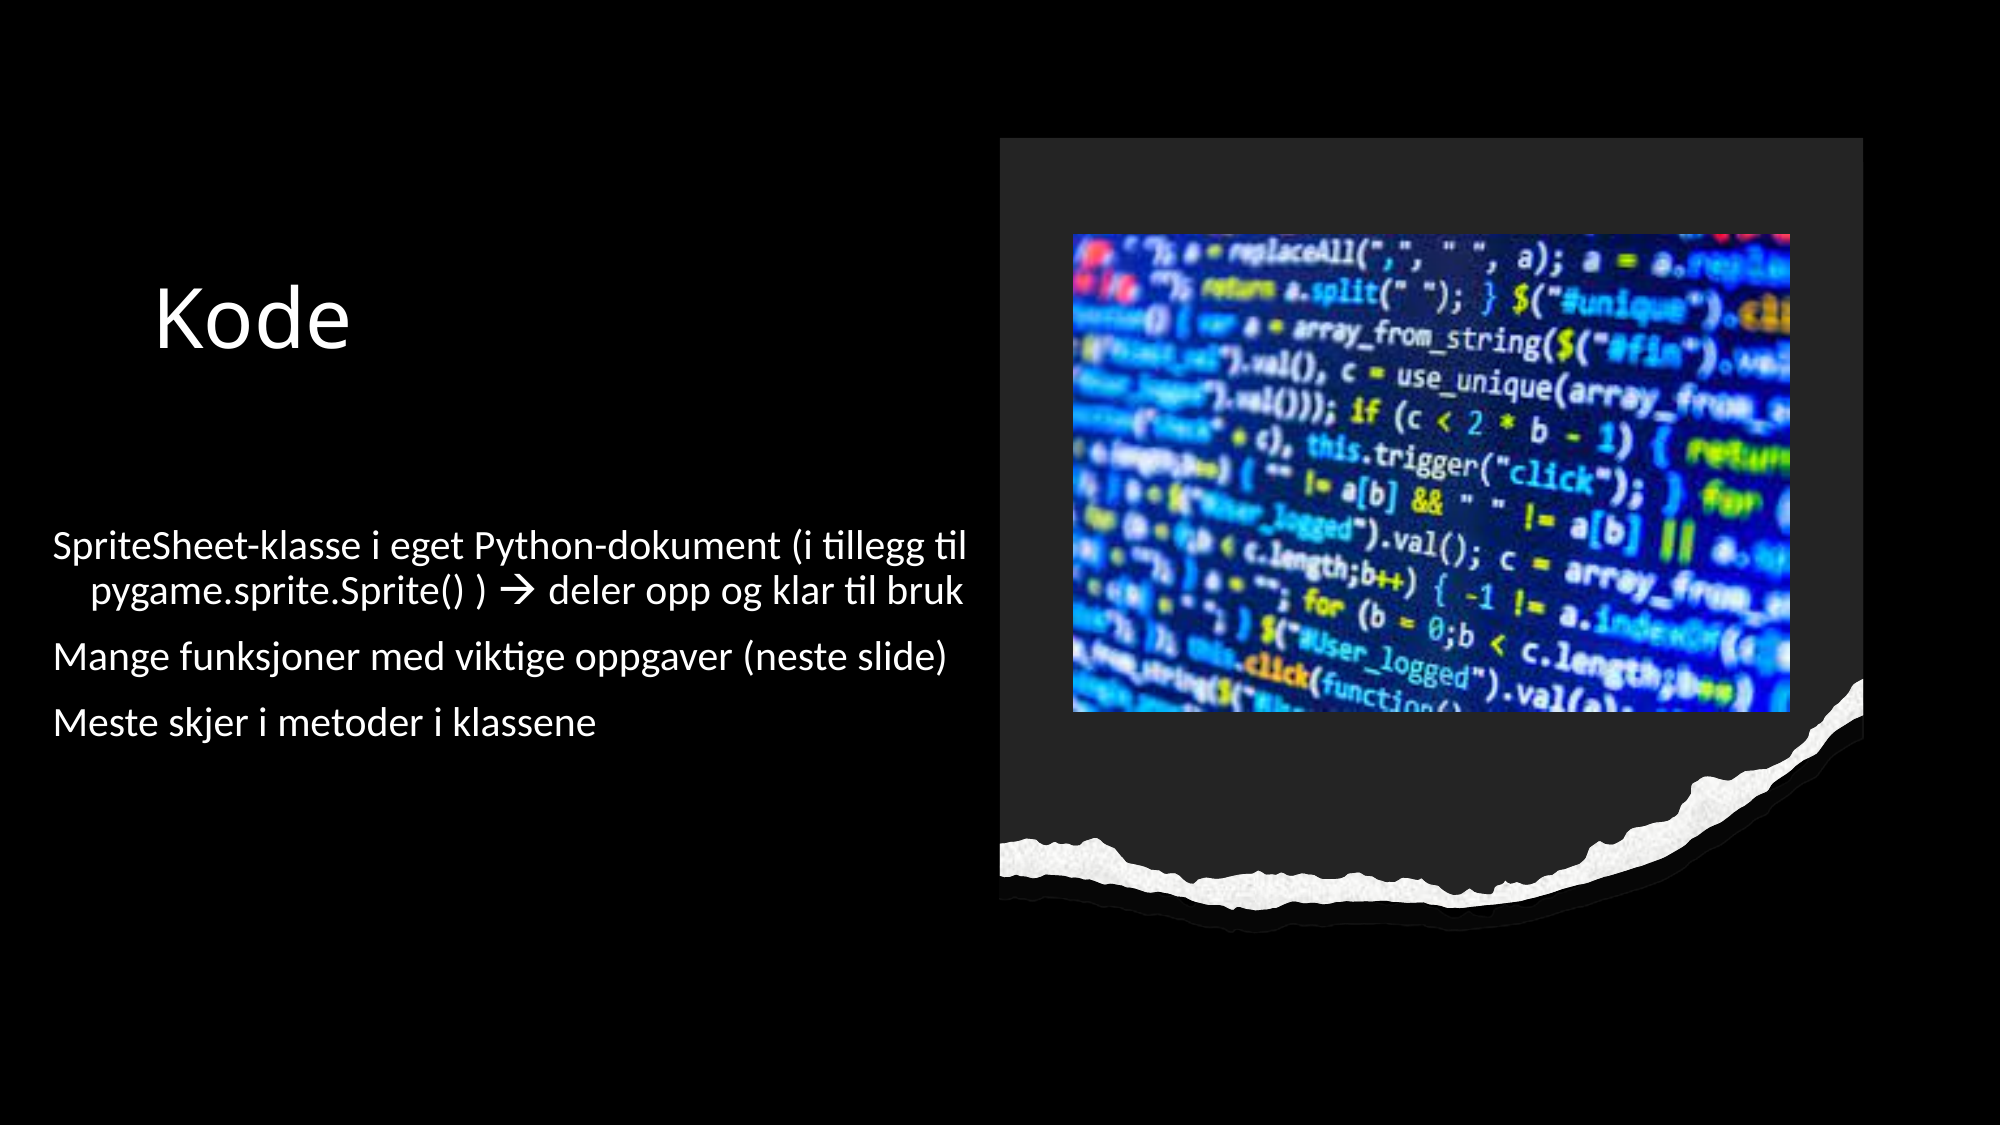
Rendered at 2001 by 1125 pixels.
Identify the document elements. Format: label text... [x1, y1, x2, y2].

list SpriteSheet-klasse i eget Python-dokument (i tillegg til pygame.sprite.Sprite() )  deler opp og klar til bruk Mange funksjoner med viktige oppgaver (neste slide) Meste skjer i metoder i klassene [0, 516, 1000, 919]
text_box [0, 0, 2000, 1125]
title Kode [137, 269, 858, 487]
picture [1073, 234, 1790, 712]
